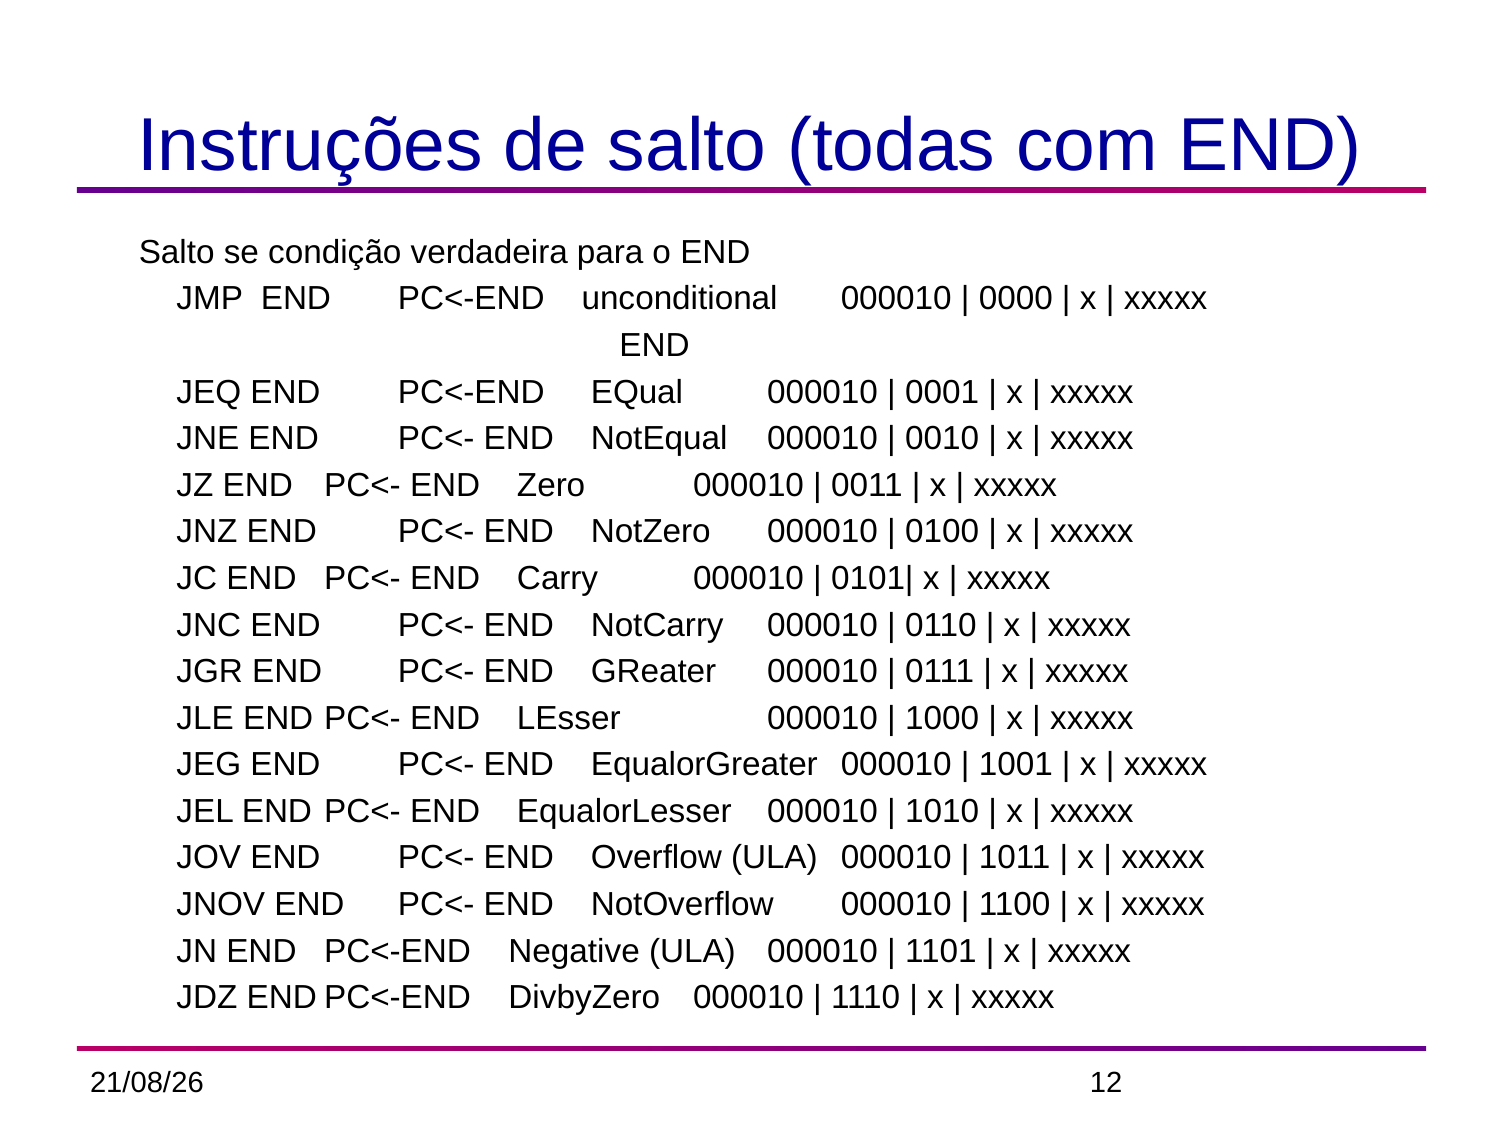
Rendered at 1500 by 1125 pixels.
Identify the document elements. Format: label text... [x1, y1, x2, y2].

text_box Salto se condição verdadeira para o END JMP END PC<-END unconditional 000010 | 0000 | x | xxxxx END JEQ END PC<-END EQual 000010 | 0001 | x | xxxxx JNE END PC<- END NotEqual 000010 | 0010 | x | xxxxx JZ END PC<- END Zero 000010 | 0011 | x | xxxxx JNZ END PC<- END NotZero 000010 | 0100 | x | xxxxx JC END PC<- END Carry 000010 | 0101| x | xxxxx JNC END PC<- END NotCarry 000010 | 0110 | x | xxxxx JGR END PC<- END GReater 000010 | 0111 | x | xxxxx JLE END PC<- END LEsser 000010 | 1000 | x | xxxxx JEG END PC<- END EqualorGreater 000010 | 1001 | x | xxxxx JEL END PC<- END EqualorLesser 000010 | 1010 | x | xxxxx JOV END PC<- END Overflow (ULA) 000010 | 1011 | x | xxxxx JNOV END PC<- END NotOverflow 000010 | 1100 | x | xxxxx JN END PC<-END Negative (ULA) 000010 | 1101 | x | xxxxx JDZ END PC<-END DivbyZero 000010 | 1110 | x | xxxxx [105, 222, 1456, 1026]
title Instruções de salto (todas com END) [76, 74, 1424, 193]
slide_number <number> [1074, 1055, 1425, 1125]
slide_number 18/06/15 [75, 1055, 425, 1125]
